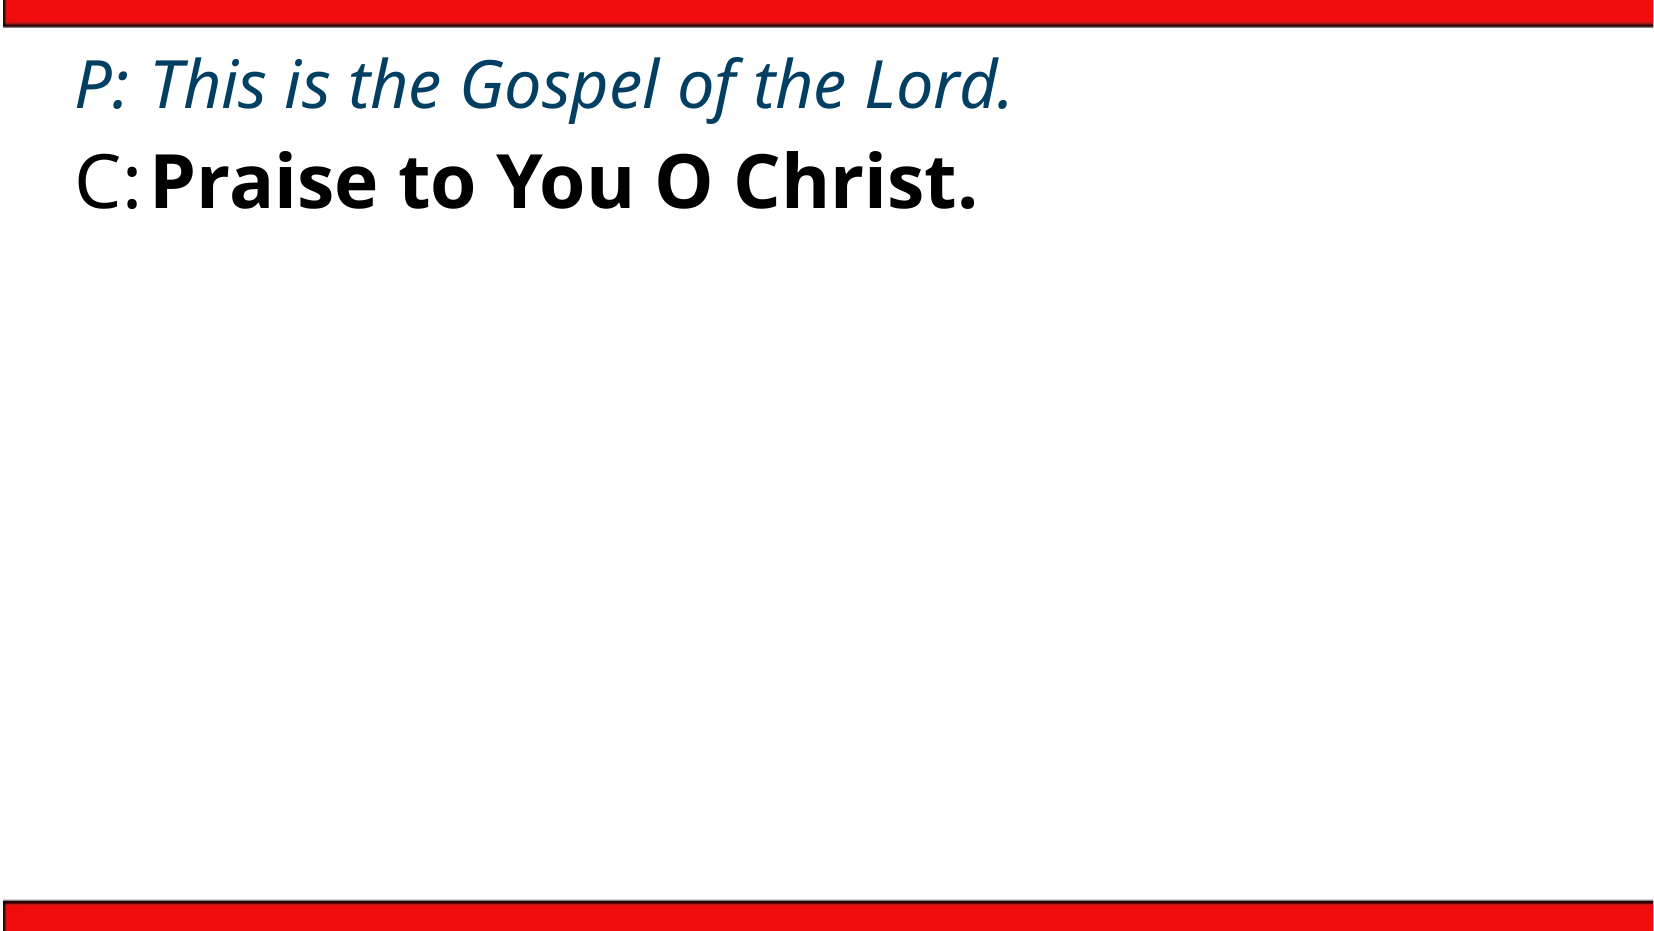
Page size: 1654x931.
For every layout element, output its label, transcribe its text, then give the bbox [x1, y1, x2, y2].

text_box P: This is the Gospel of the Lord. C: Praise to You O Christ. [60, 30, 1591, 256]
picture [3, 0, 1654, 931]
